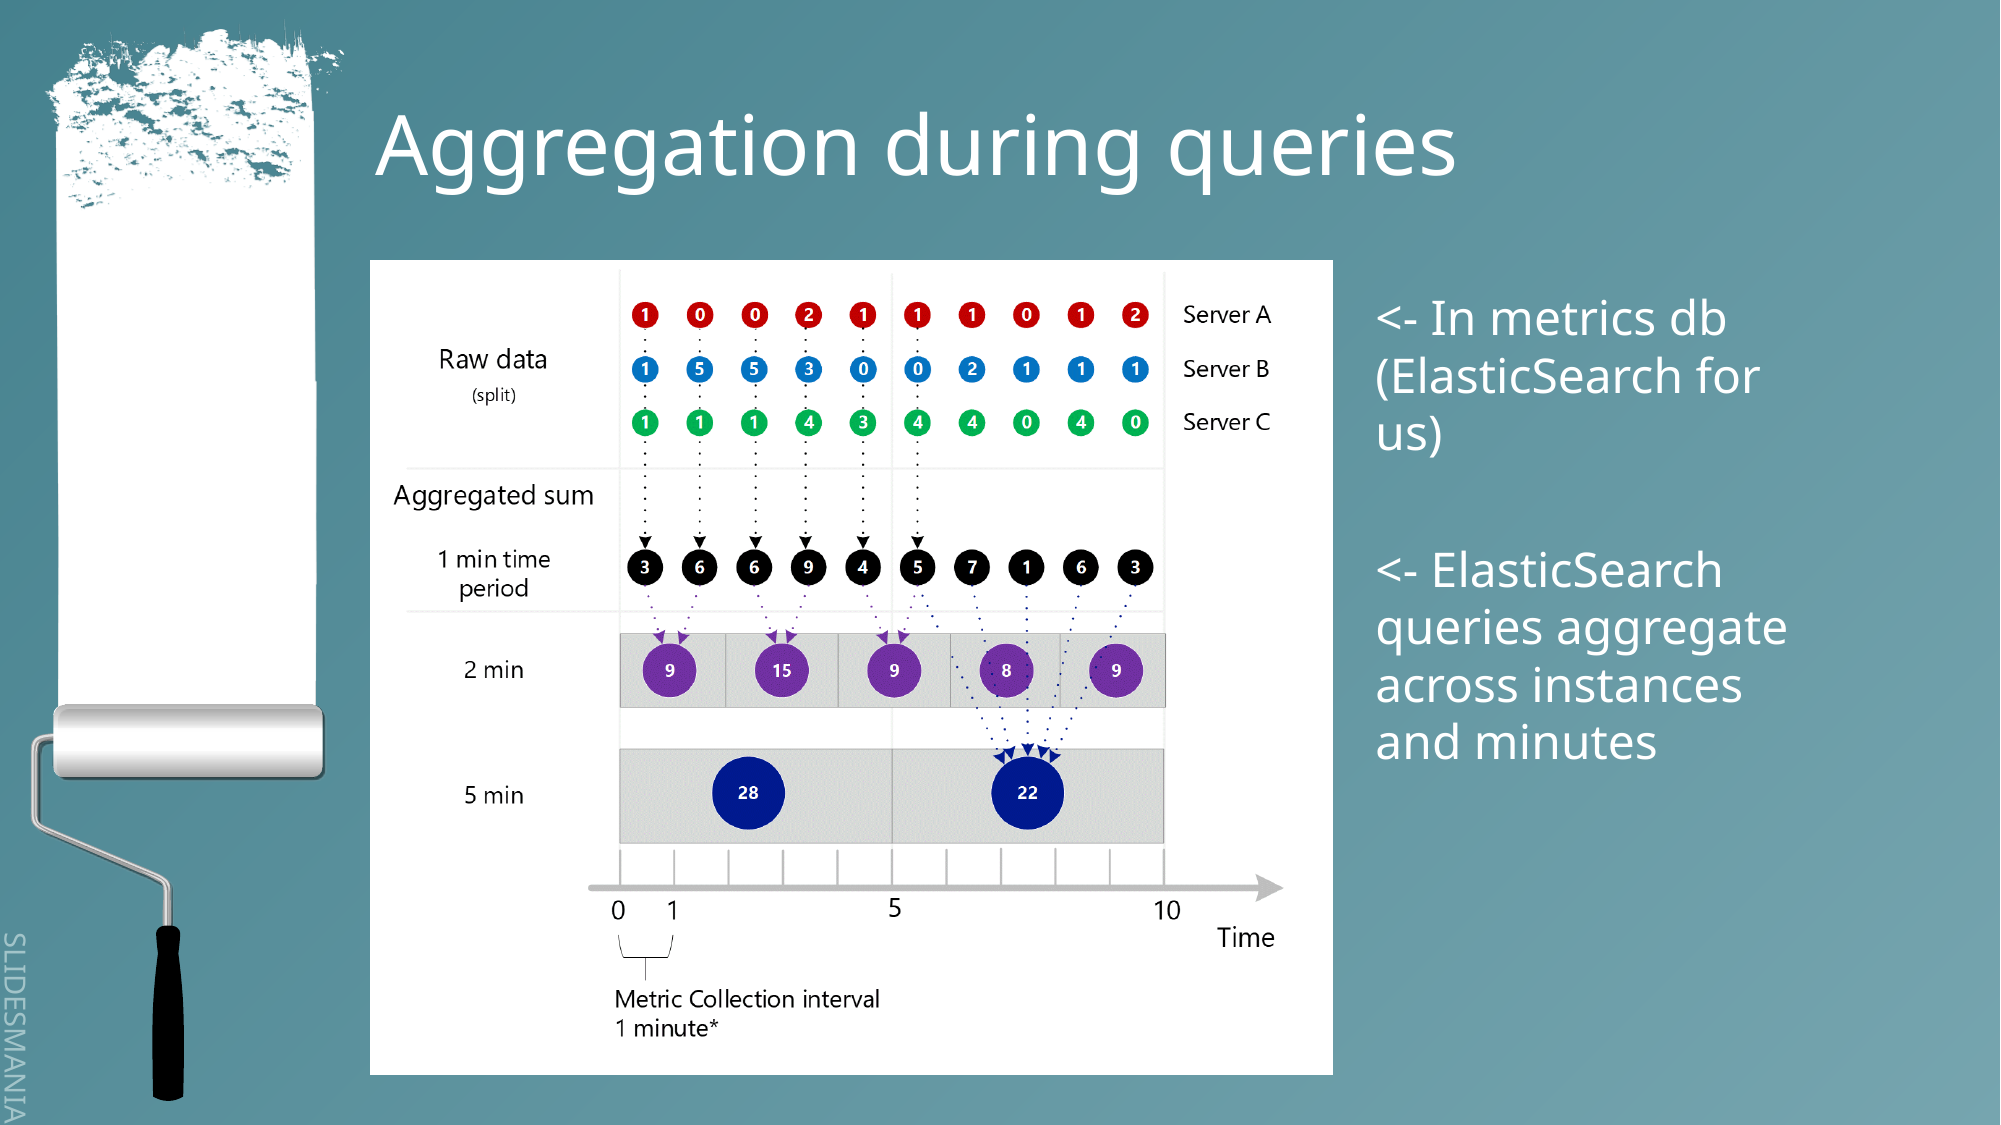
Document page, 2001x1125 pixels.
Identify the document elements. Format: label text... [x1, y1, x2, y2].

picture [44, 741, 53, 771]
title <- In metrics db (ElasticSearch for us) [1355, 267, 1814, 393]
picture [44, 18, 345, 771]
picture [370, 260, 1333, 1075]
title Aggregation during queries [355, 72, 1899, 198]
title <- ElasticSearch queries aggregate across instances and minutes [1355, 519, 1814, 970]
